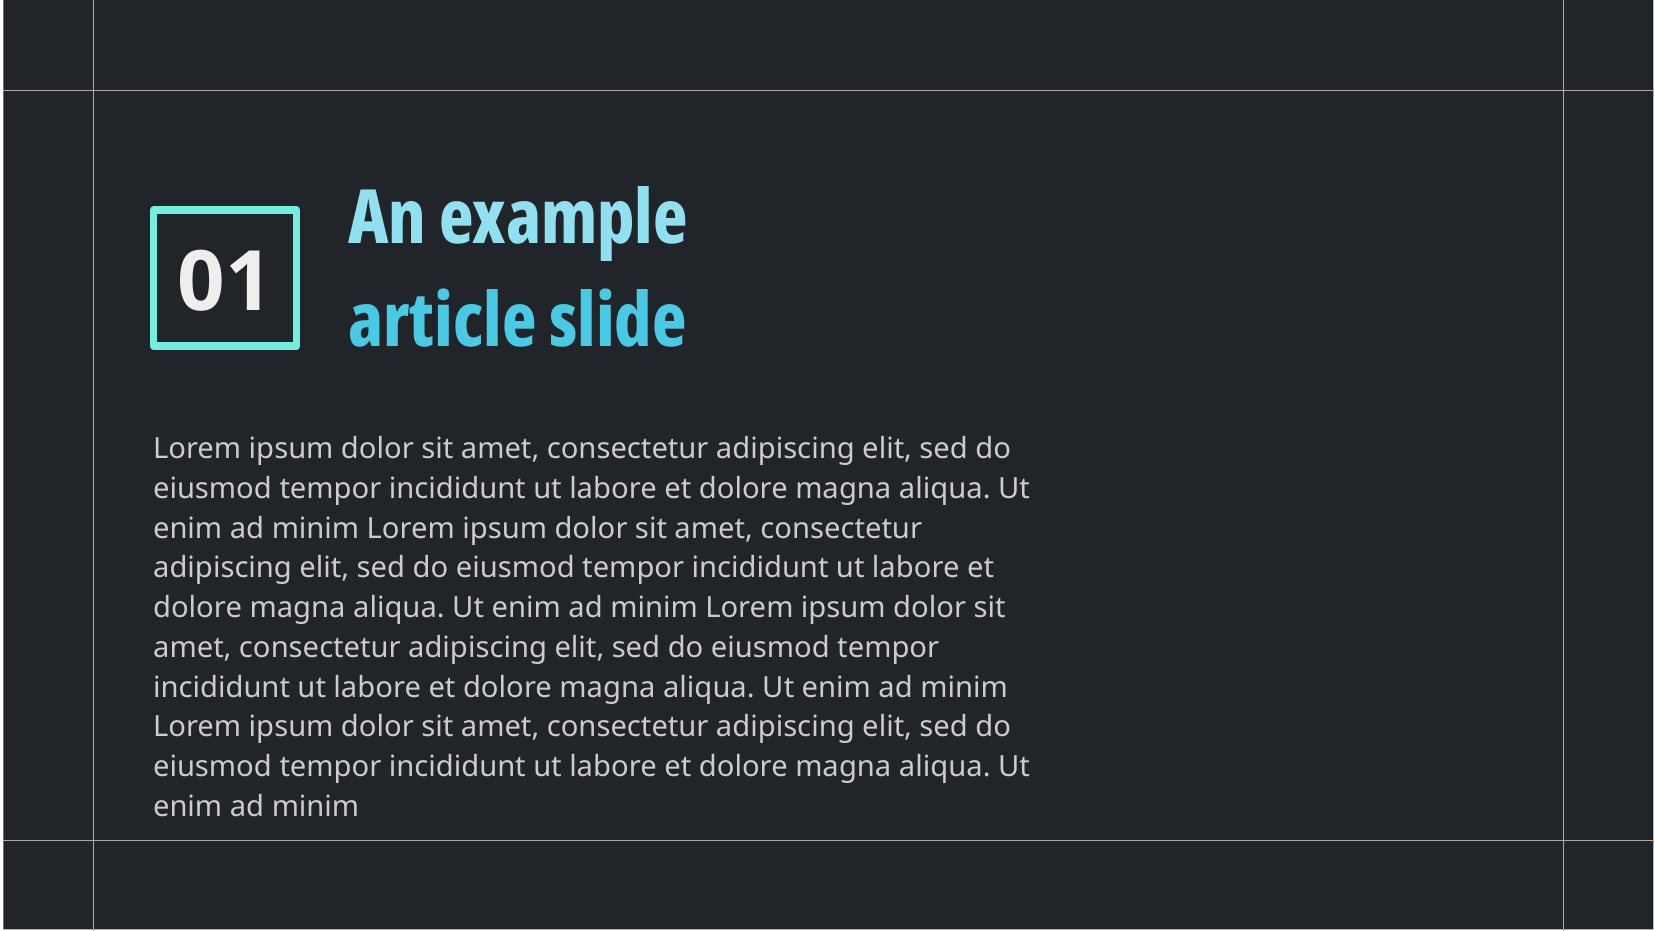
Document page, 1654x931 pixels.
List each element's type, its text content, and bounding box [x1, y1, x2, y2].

text_box Lorem ipsum dolor sit amet, consectetur adipiscing elit, sed do eiusmod tempor incididunt ut labore et dolore magna aliqua. Ut enim ad minim Lorem ipsum dolor sit amet, consectetur adipiscing elit, sed do eiusmod tempor incididunt ut labore et dolore magna aliqua. Ut enim ad minim Lorem ipsum dolor sit amet, consectetur adipiscing elit, sed do eiusmod tempor incididunt ut labore et dolore magna aliqua. Ut enim ad minim Lorem ipsum dolor sit amet, consectetur adipiscing elit, sed do eiusmod tempor incididunt ut labore et dolore magna aliqua. Ut enim ad minim [138, 420, 1069, 746]
text_box 01 [153, 210, 297, 338]
text_box An example article slide [333, 165, 814, 355]
